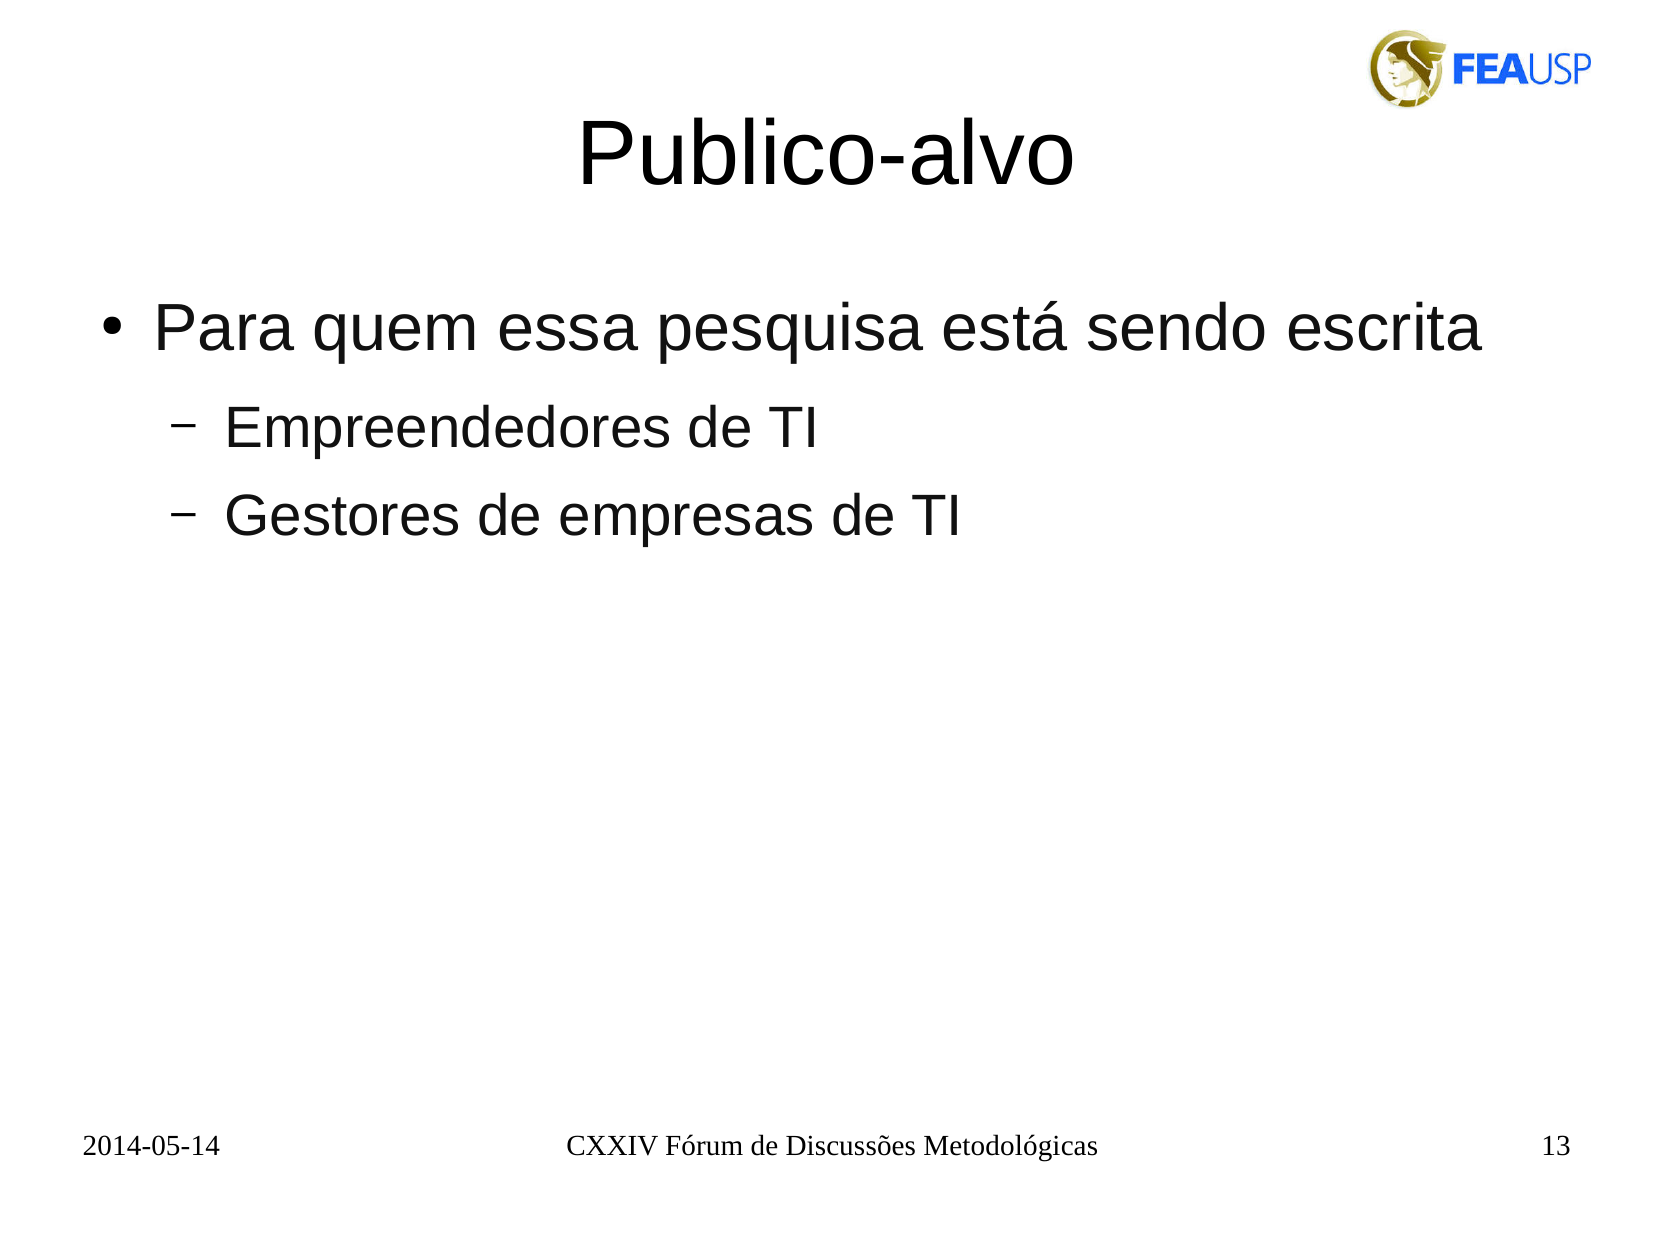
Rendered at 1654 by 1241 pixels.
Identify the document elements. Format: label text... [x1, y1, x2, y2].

list Para quem essa pesquisa está sendo escrita Empreendedores de TI Gestores de empresas de TI [82, 290, 1571, 1010]
picture [1366, 29, 1591, 110]
title Publico-alvo [82, 49, 1571, 257]
